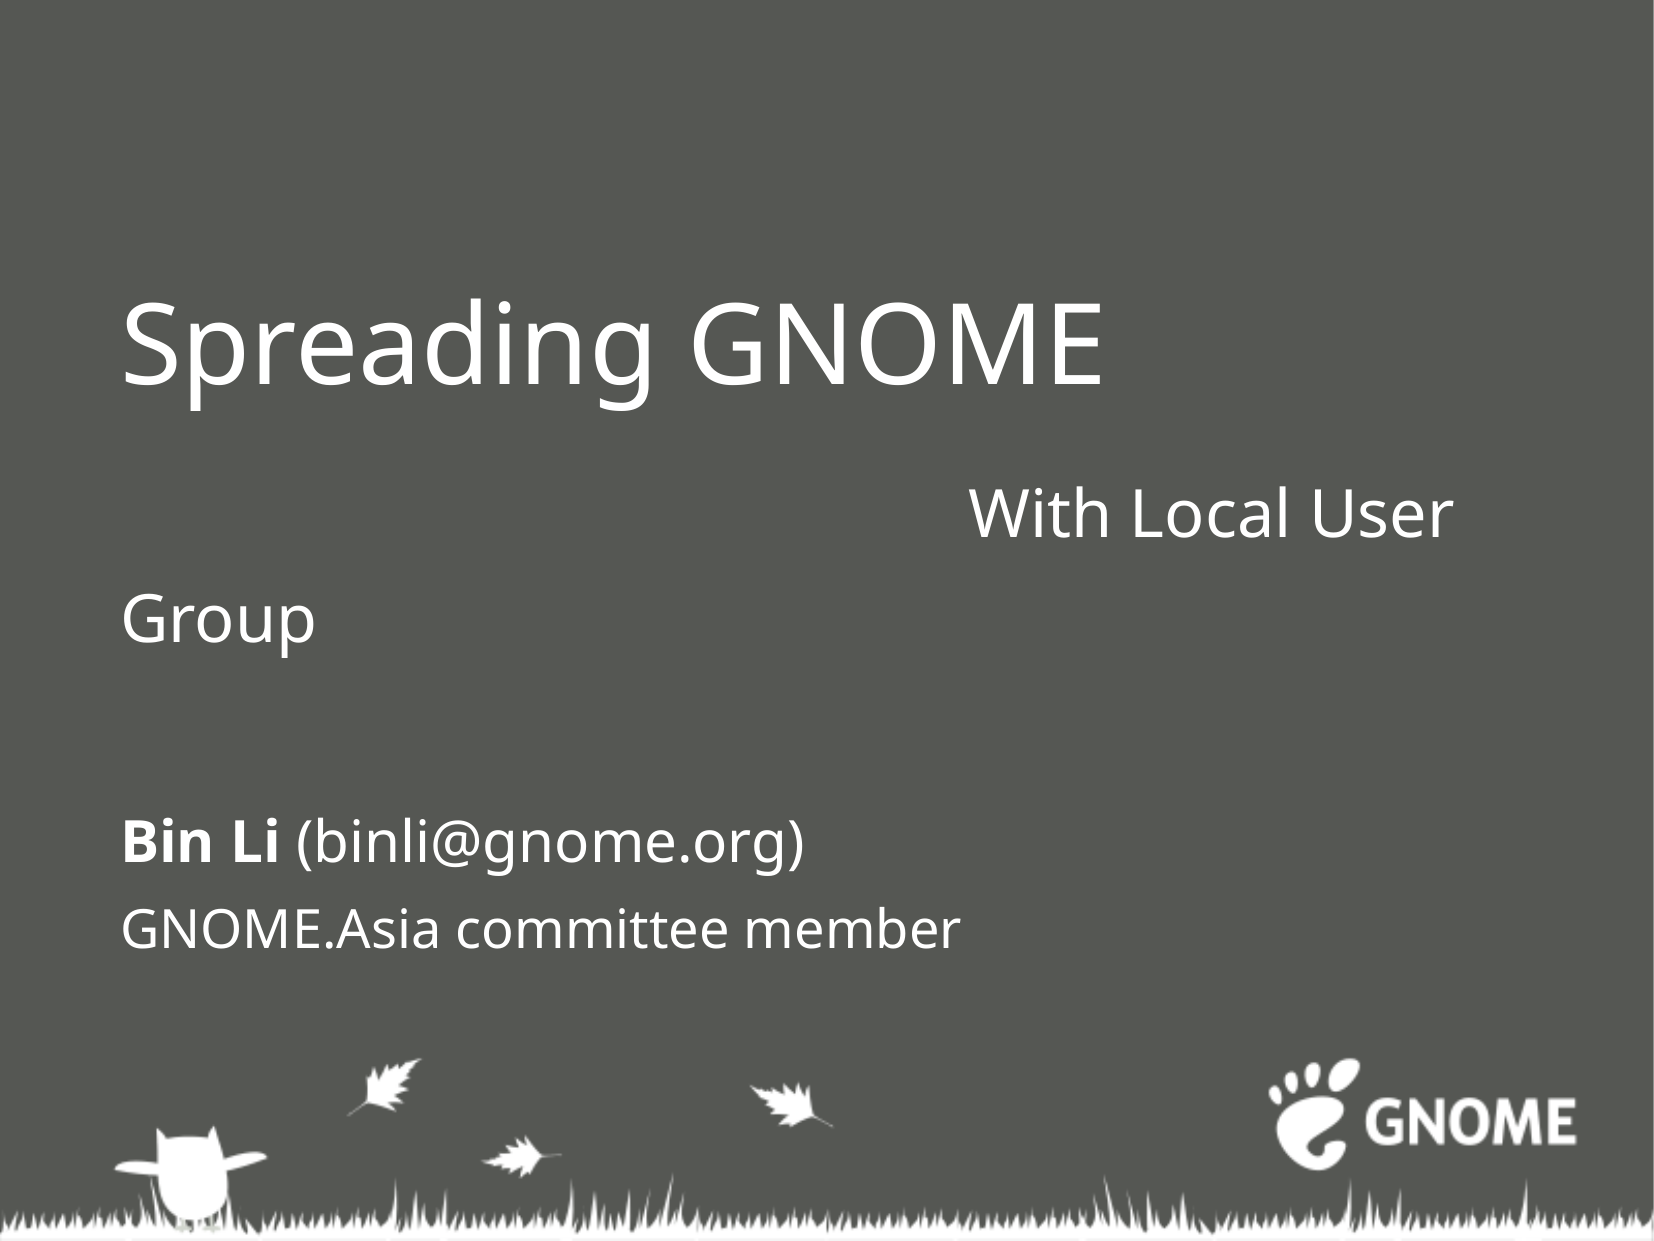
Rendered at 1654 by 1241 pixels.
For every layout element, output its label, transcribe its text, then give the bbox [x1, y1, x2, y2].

picture [0, 0, 1654, 1241]
text_box GNOME.Asia committee member [120, 897, 1051, 957]
title Spreading GNOME With Local User Group [120, 302, 1561, 624]
subtitle Bin Li (binli@gnome.org) [120, 807, 1609, 872]
